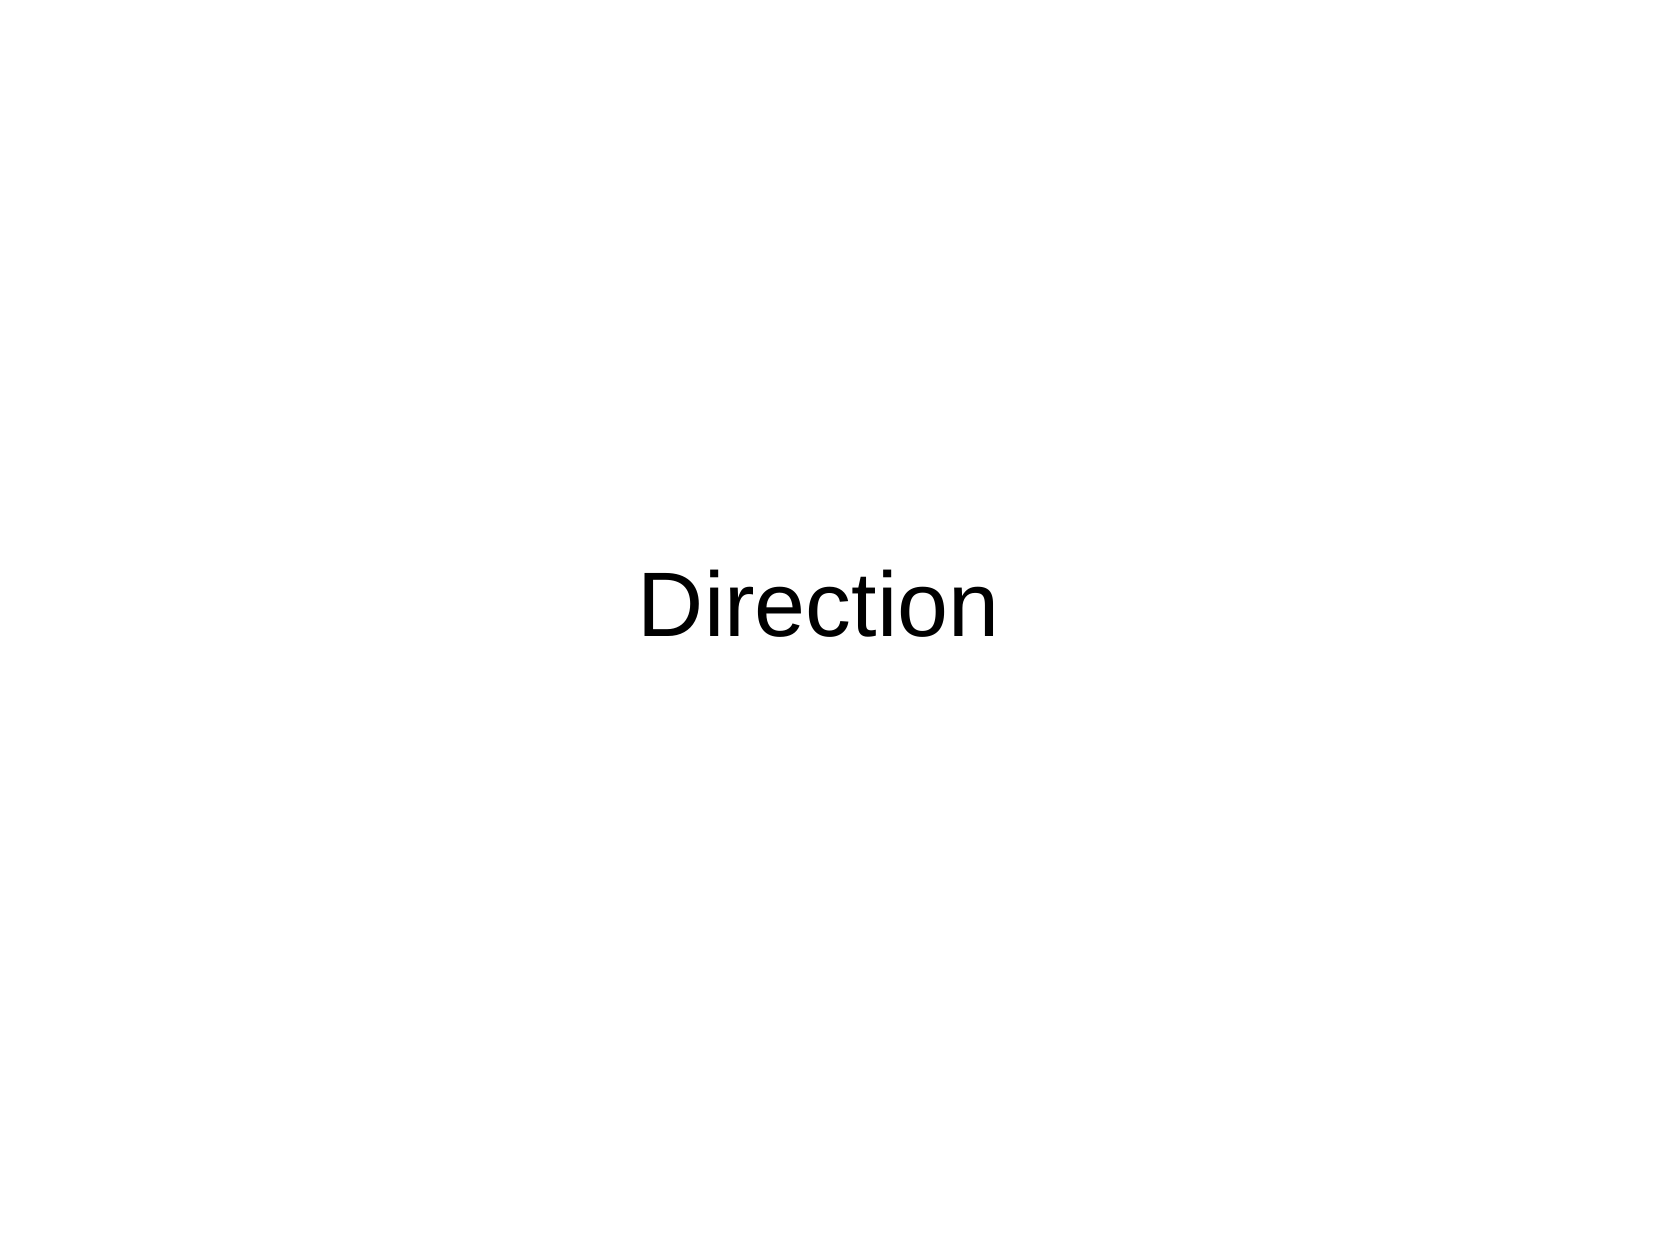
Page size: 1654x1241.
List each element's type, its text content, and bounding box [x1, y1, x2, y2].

title Direction [75, 501, 1564, 709]
